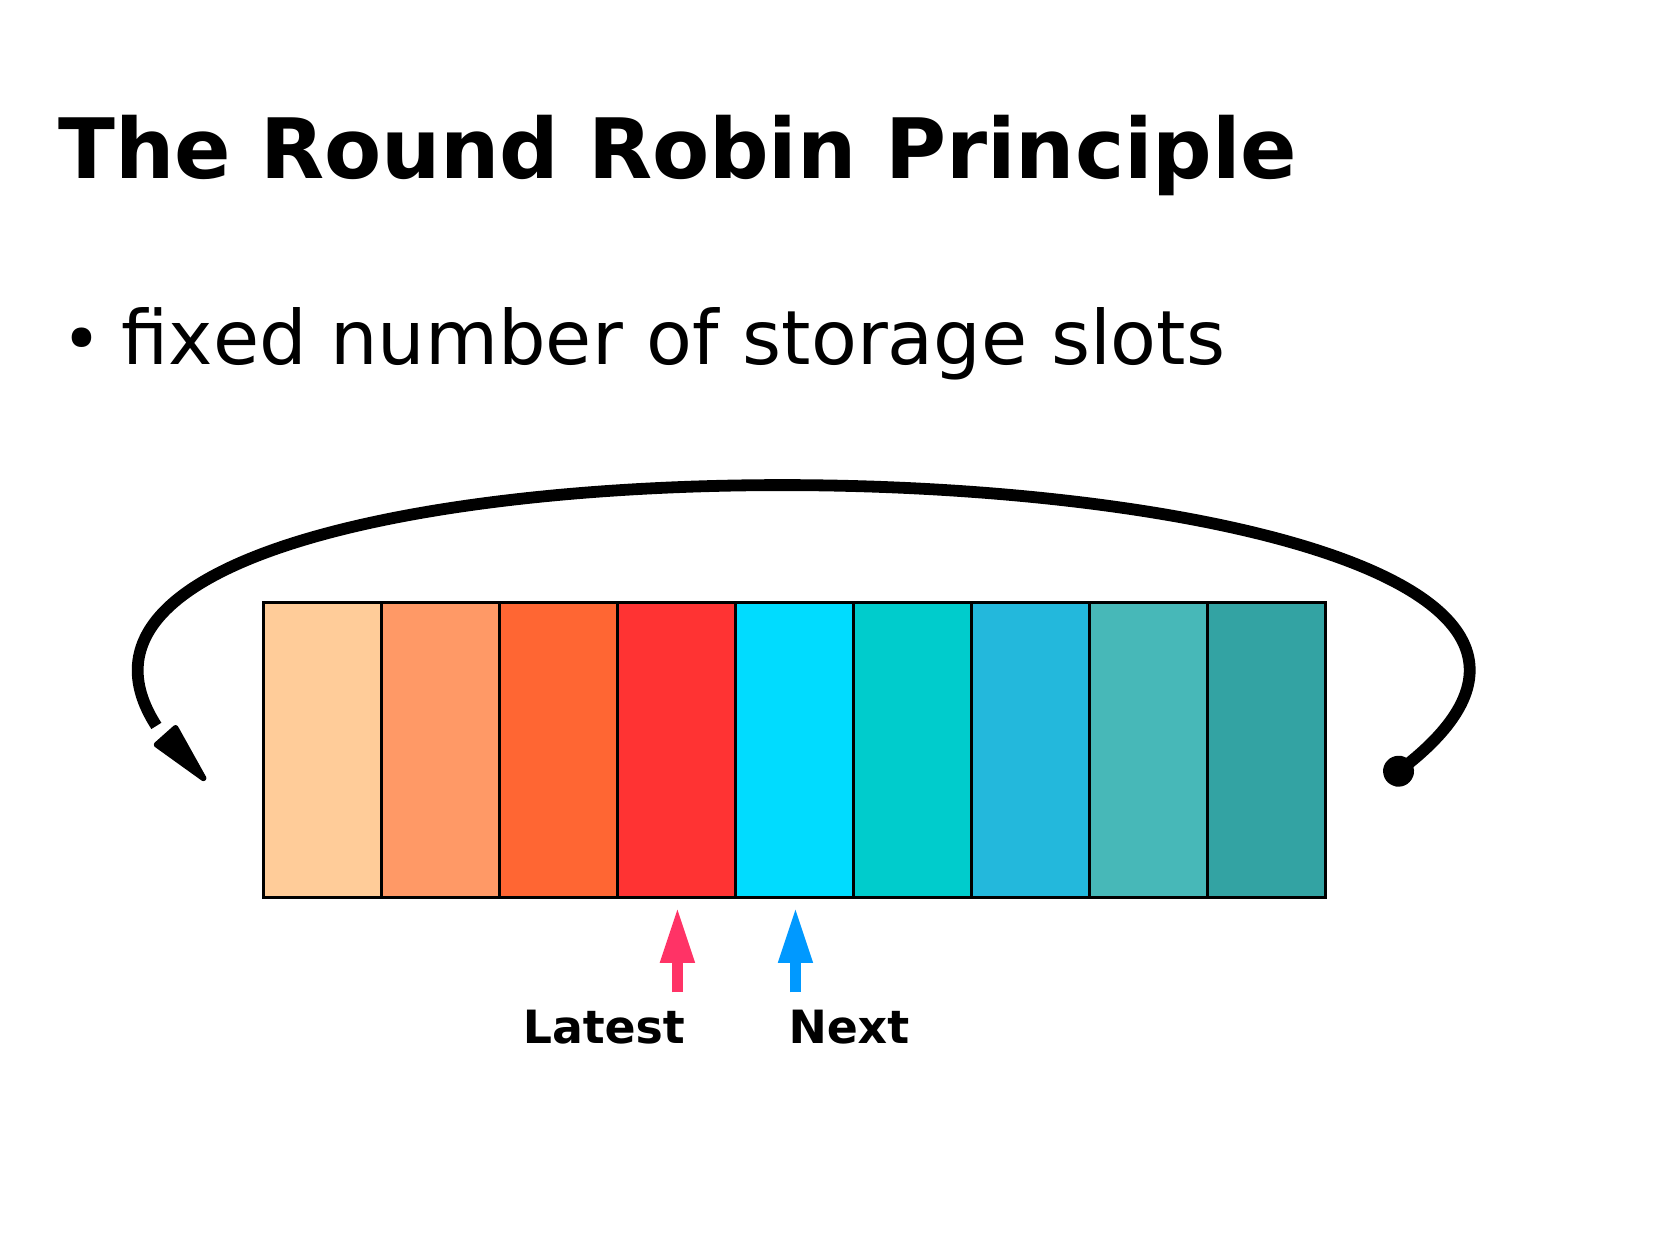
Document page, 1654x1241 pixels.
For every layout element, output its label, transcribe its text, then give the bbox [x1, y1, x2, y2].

title The Round Robin Principle [59, 75, 1607, 225]
text_box Next [772, 992, 926, 1064]
text_box Latest [506, 992, 702, 1064]
text_box [263, 602, 1326, 898]
list fixed number of storage slots [50, 295, 1571, 1099]
